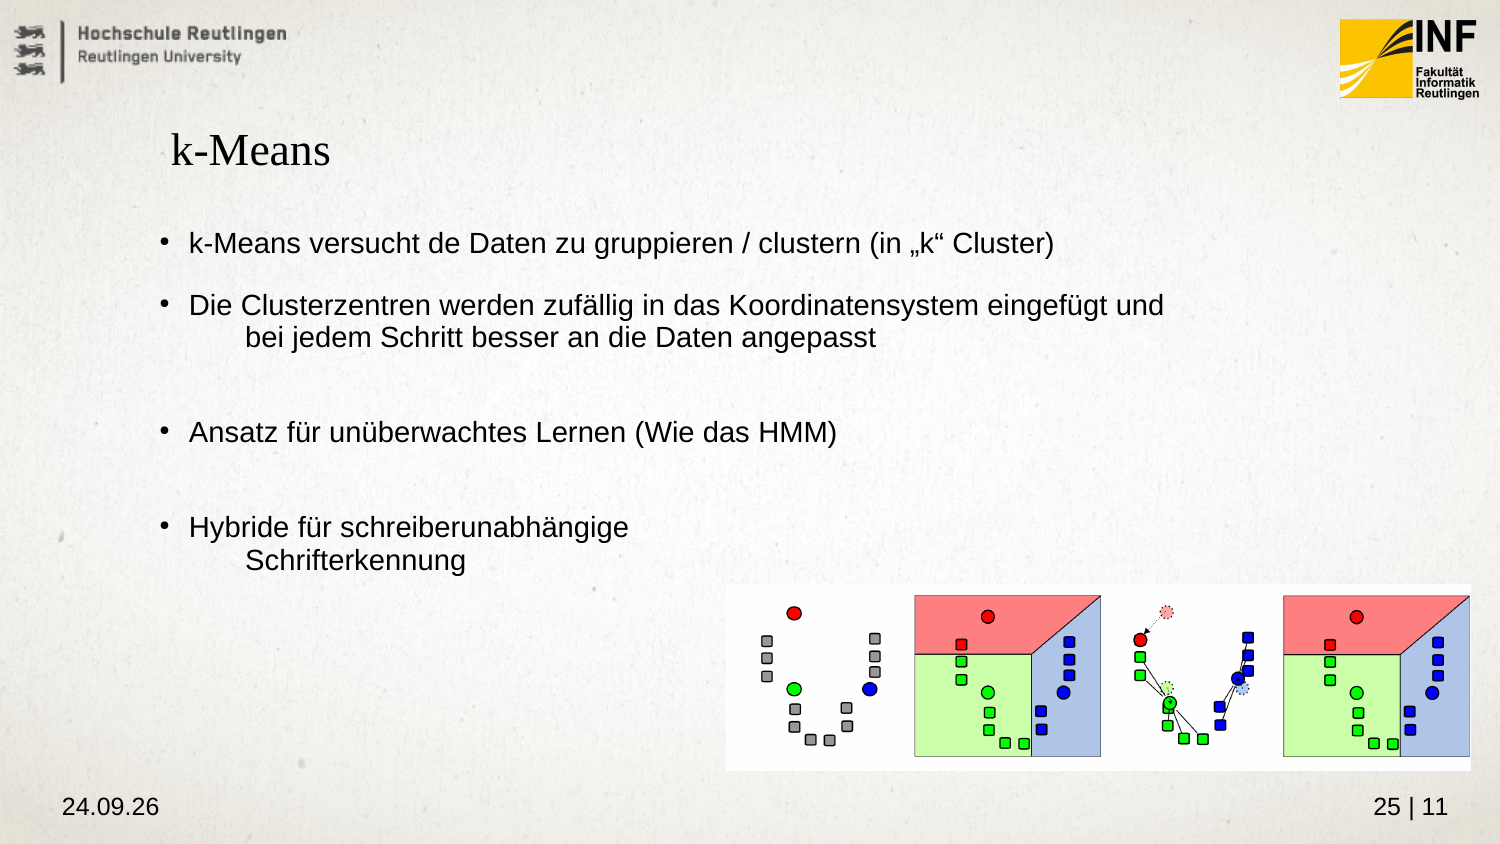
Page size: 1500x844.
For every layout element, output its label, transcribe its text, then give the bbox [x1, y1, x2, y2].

title k-Means [159, 106, 1341, 188]
list k-Means versucht de Daten zu gruppieren / clustern (in „k“ Cluster) Die Clusterzentren werden zufällig in das Koordinatensystem eingefügt und bei jedem Schritt besser an die Daten angepasst Ansatz für unüberwachtes Lernen (Wie das HMM) Hybride für schreiberunabhängige Schrifterkennung [159, 225, 1341, 731]
picture [0, 0, 1500, 844]
